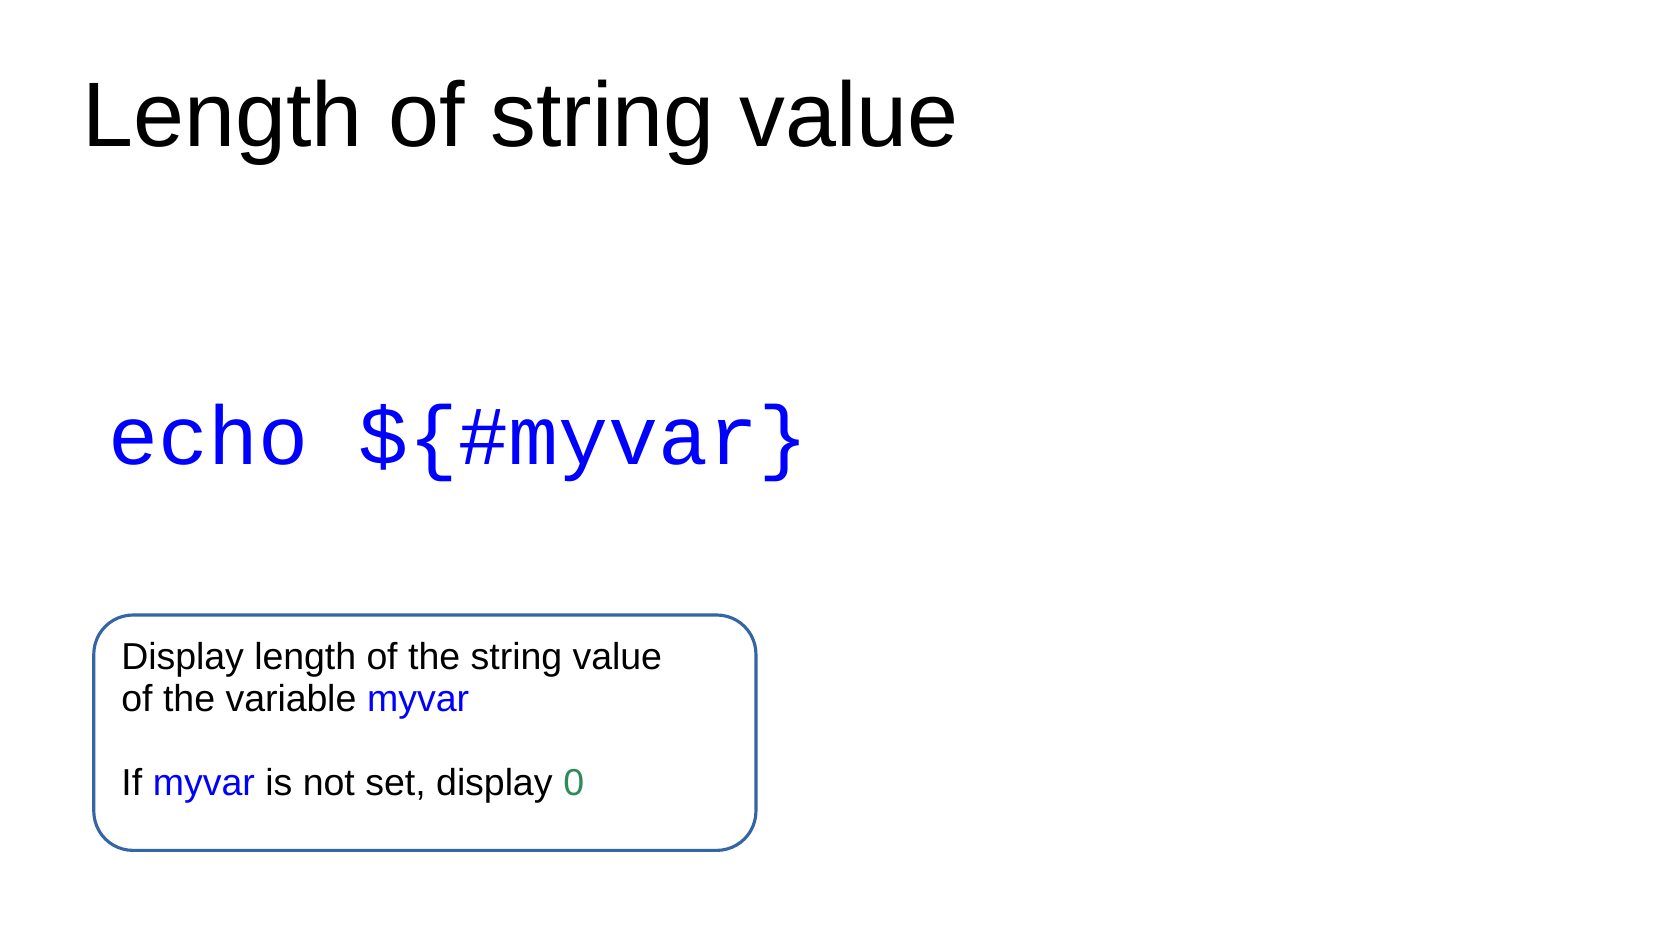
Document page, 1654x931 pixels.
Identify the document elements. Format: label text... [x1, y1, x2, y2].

title Length of string value [82, 37, 1571, 193]
text_box Display length of the string value of the variable myvar If myvar is not set, display 0 [93, 615, 756, 851]
text_box echo ${#myvar} [93, 387, 1441, 592]
